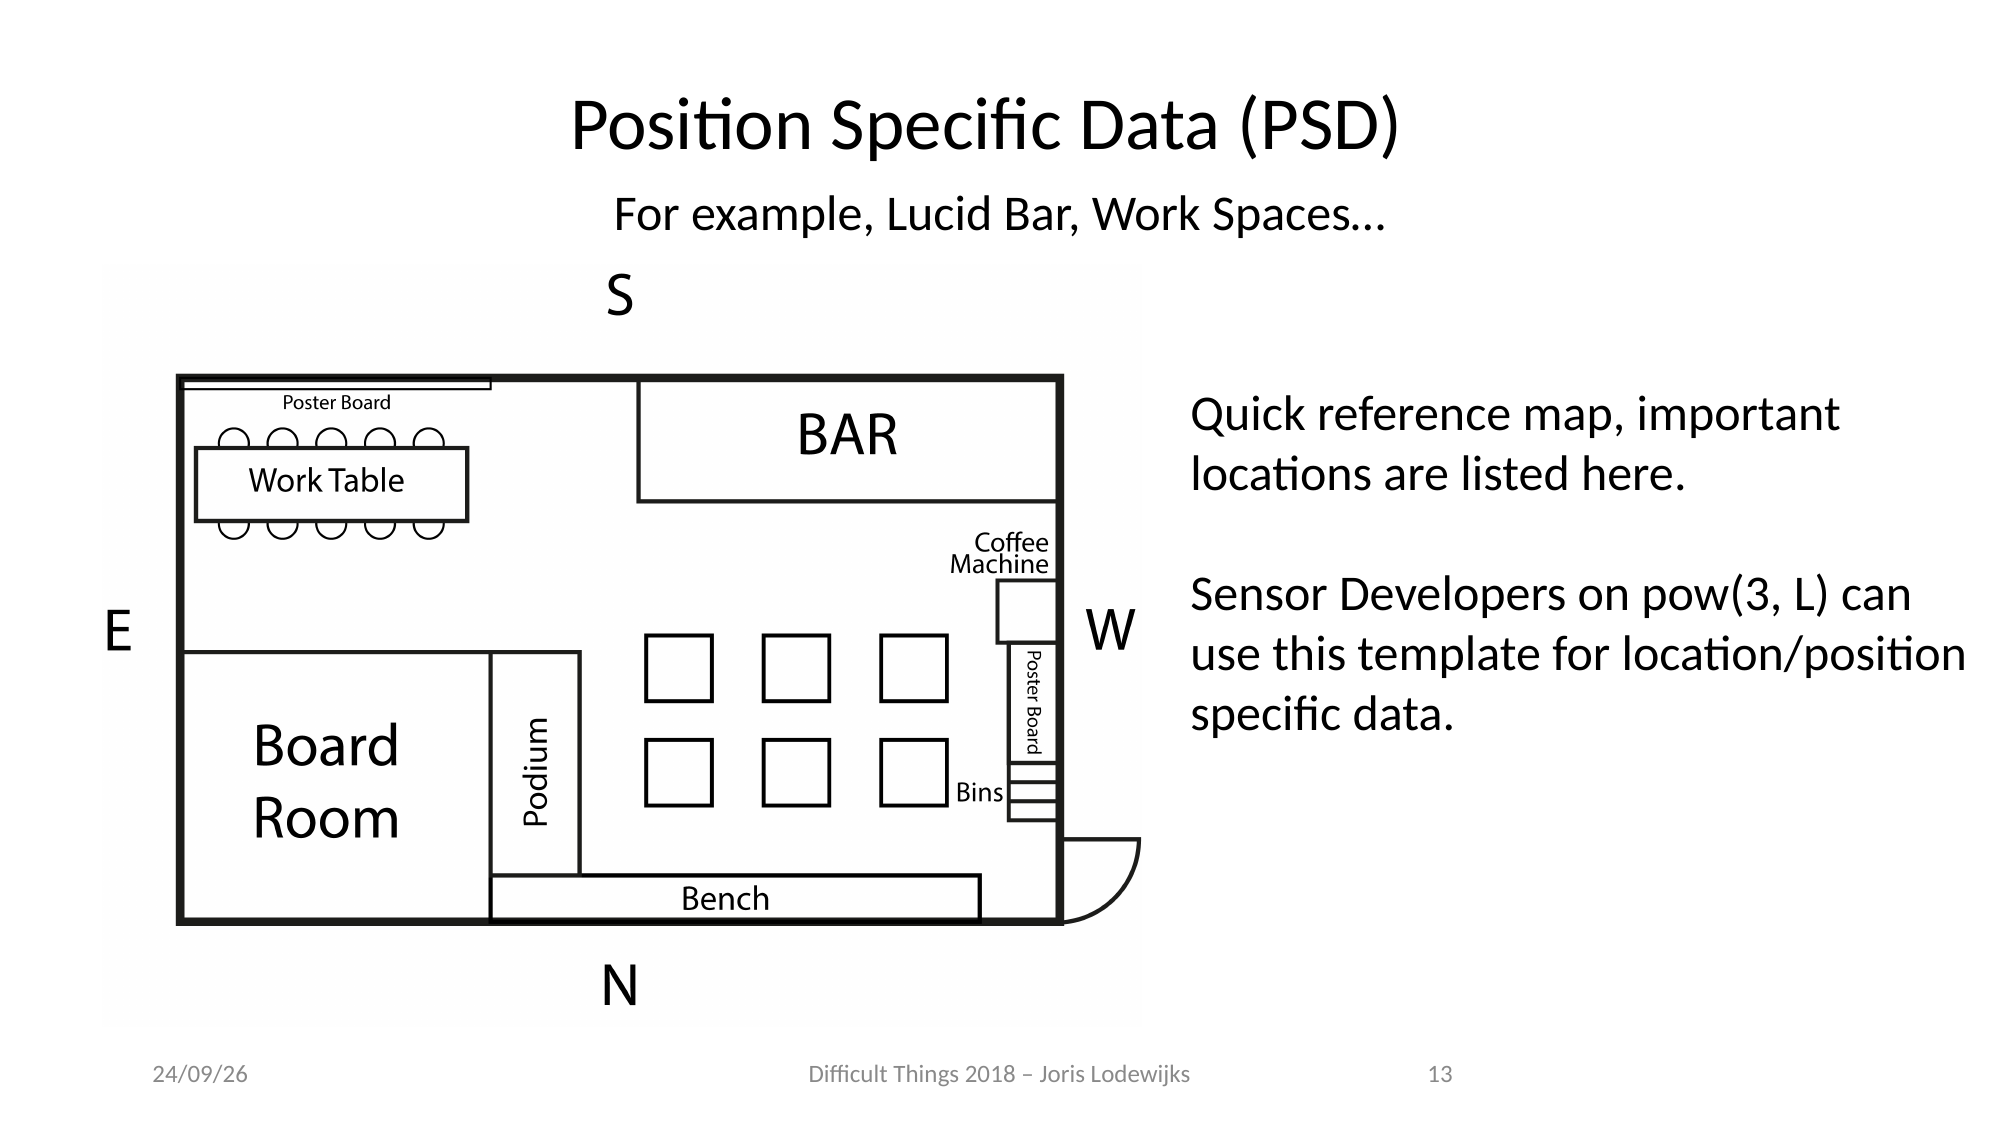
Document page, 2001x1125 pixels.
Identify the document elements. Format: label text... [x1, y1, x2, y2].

text_box For example, Lucid Bar, Work Spaces… [537, 172, 1463, 249]
text_box Quick reference map, important locations are listed here. Sensor Developers on pow(3, L) can use this template for location/position specific data. [1175, 372, 1984, 752]
text_box [137, 1042, 588, 1103]
text_box Position Specific Data (PSD) [377, 66, 1597, 173]
picture [102, 264, 1142, 1027]
text_box Difficult Things 2018 – Joris Lodewijks [662, 1042, 1338, 1103]
text_box [1412, 1042, 1863, 1103]
